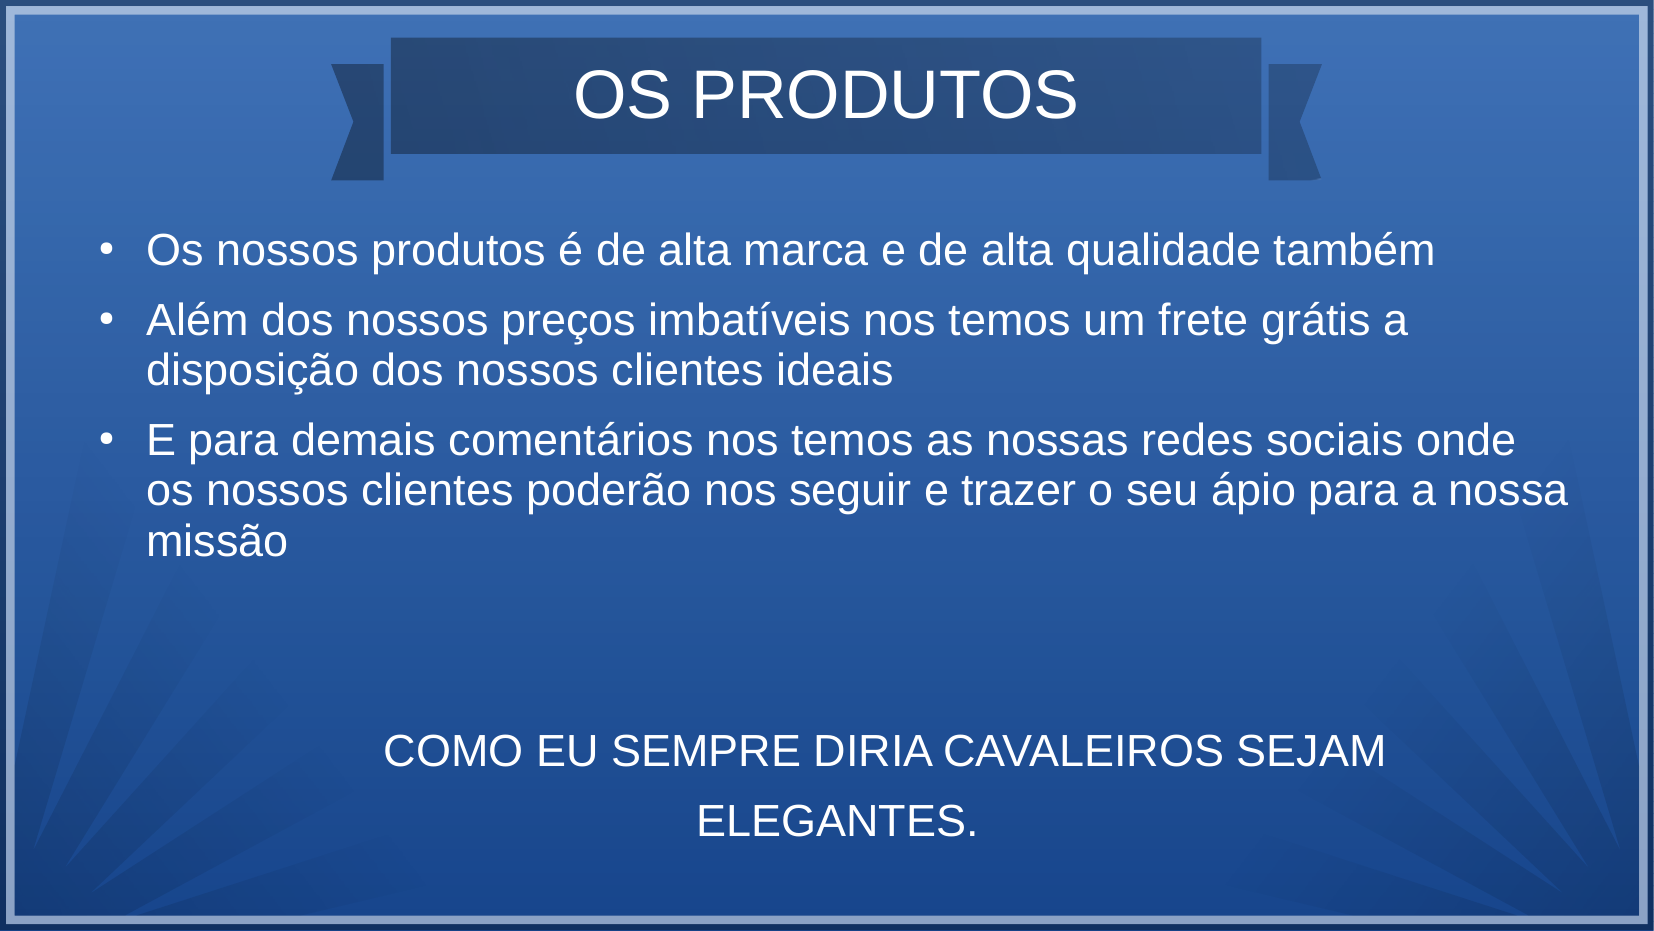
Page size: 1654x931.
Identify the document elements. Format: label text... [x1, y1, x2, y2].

title OS PRODUTOS [389, 35, 1264, 154]
list Os nossos produtos é de alta marca e de alta qualidade também Além dos nossos preços imbatíveis nos temos um frete grátis a disposição dos nossos clientes ideais E para demais comentários nos temos as nossas redes sociais onde os nossos clientes poderão nos seguir e trazer o seu ápio para a nossa missão COMO EU SEMPRE DIRIA CAVALEIROS SEJAM ELEGANTES. [82, 224, 1571, 848]
